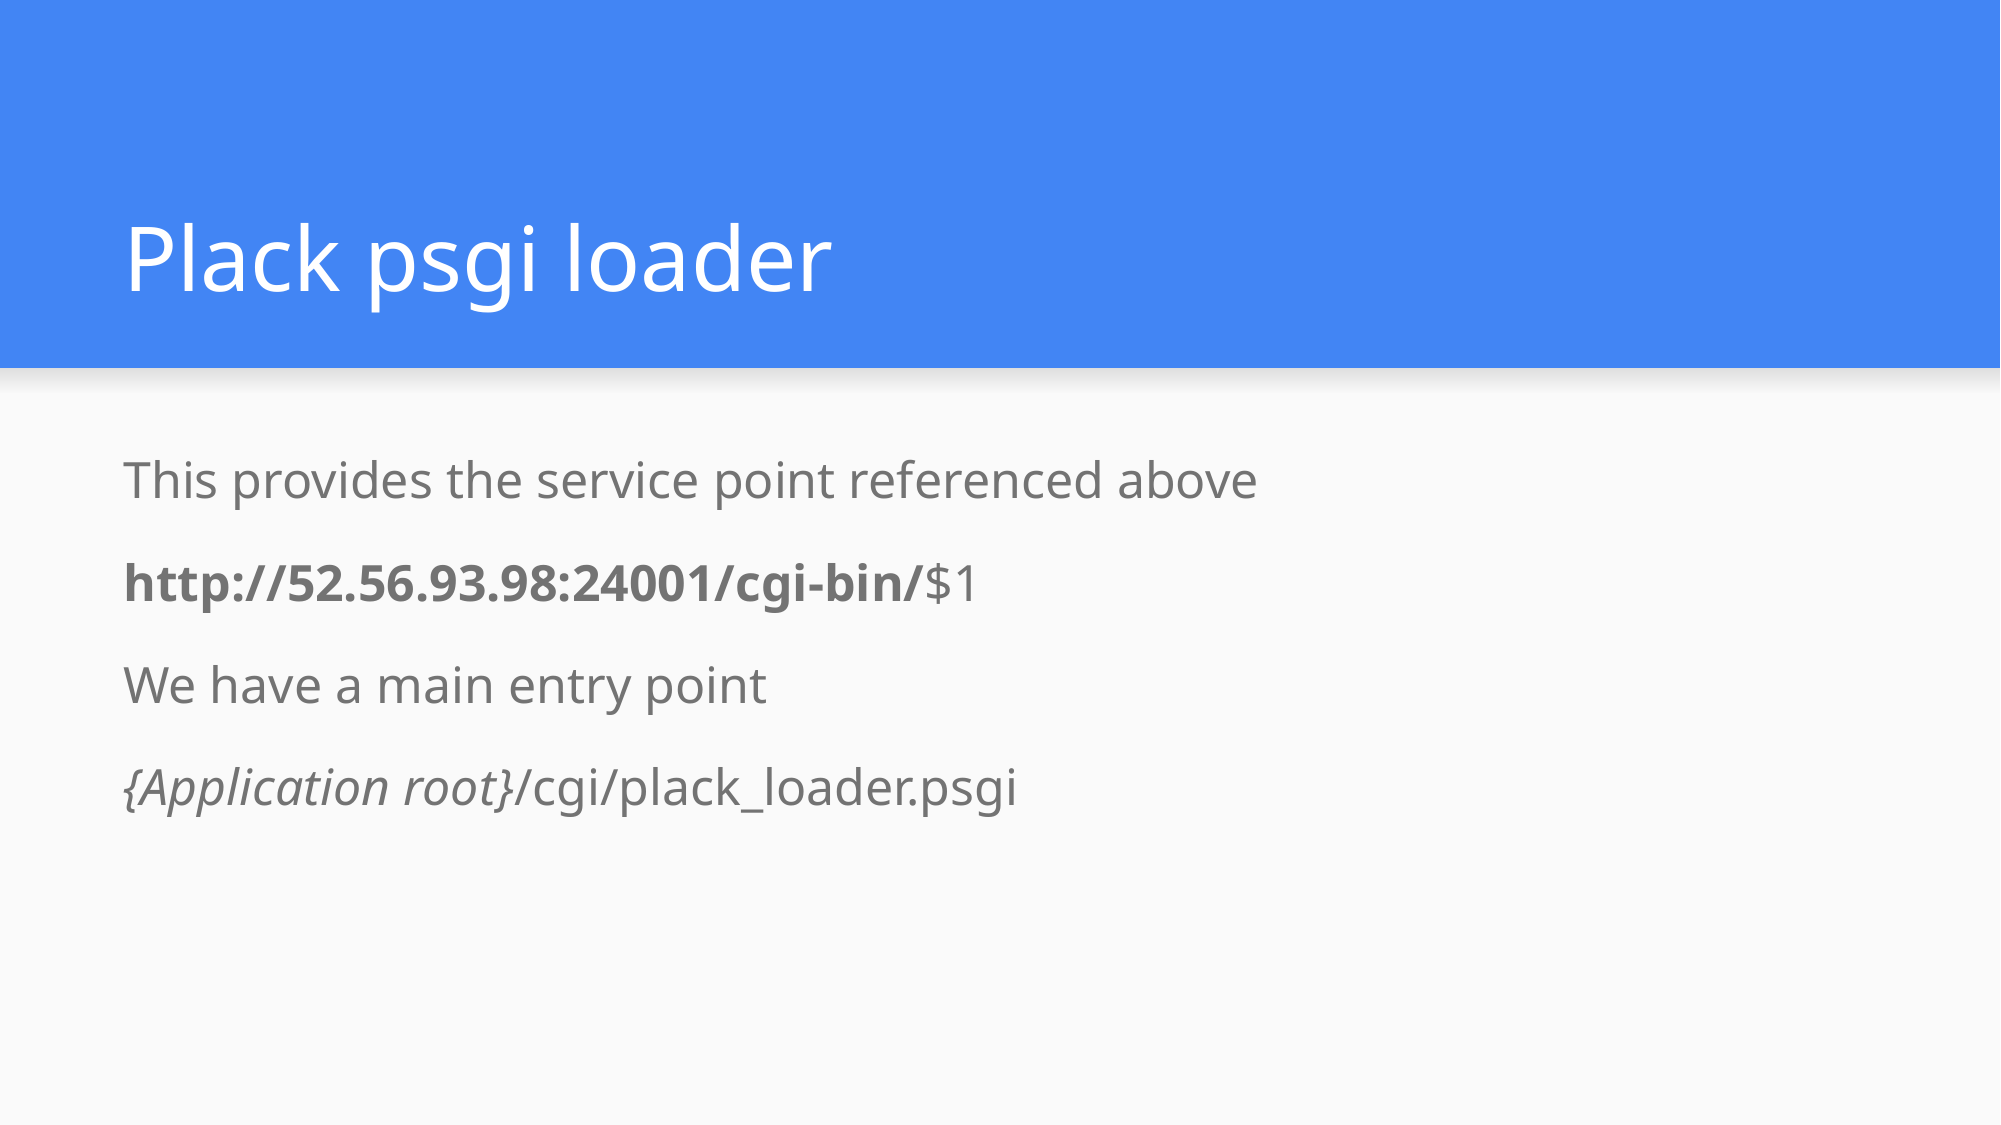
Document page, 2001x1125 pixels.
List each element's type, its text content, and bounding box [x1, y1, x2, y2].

title Plack psgi loader [103, 161, 1902, 330]
list This provides the service point referenced above http://52.56.93.98:24001/cgi-bin/$1 We have a main entry point {Application root}/cgi/plack_loader.psgi [103, 419, 1902, 1013]
